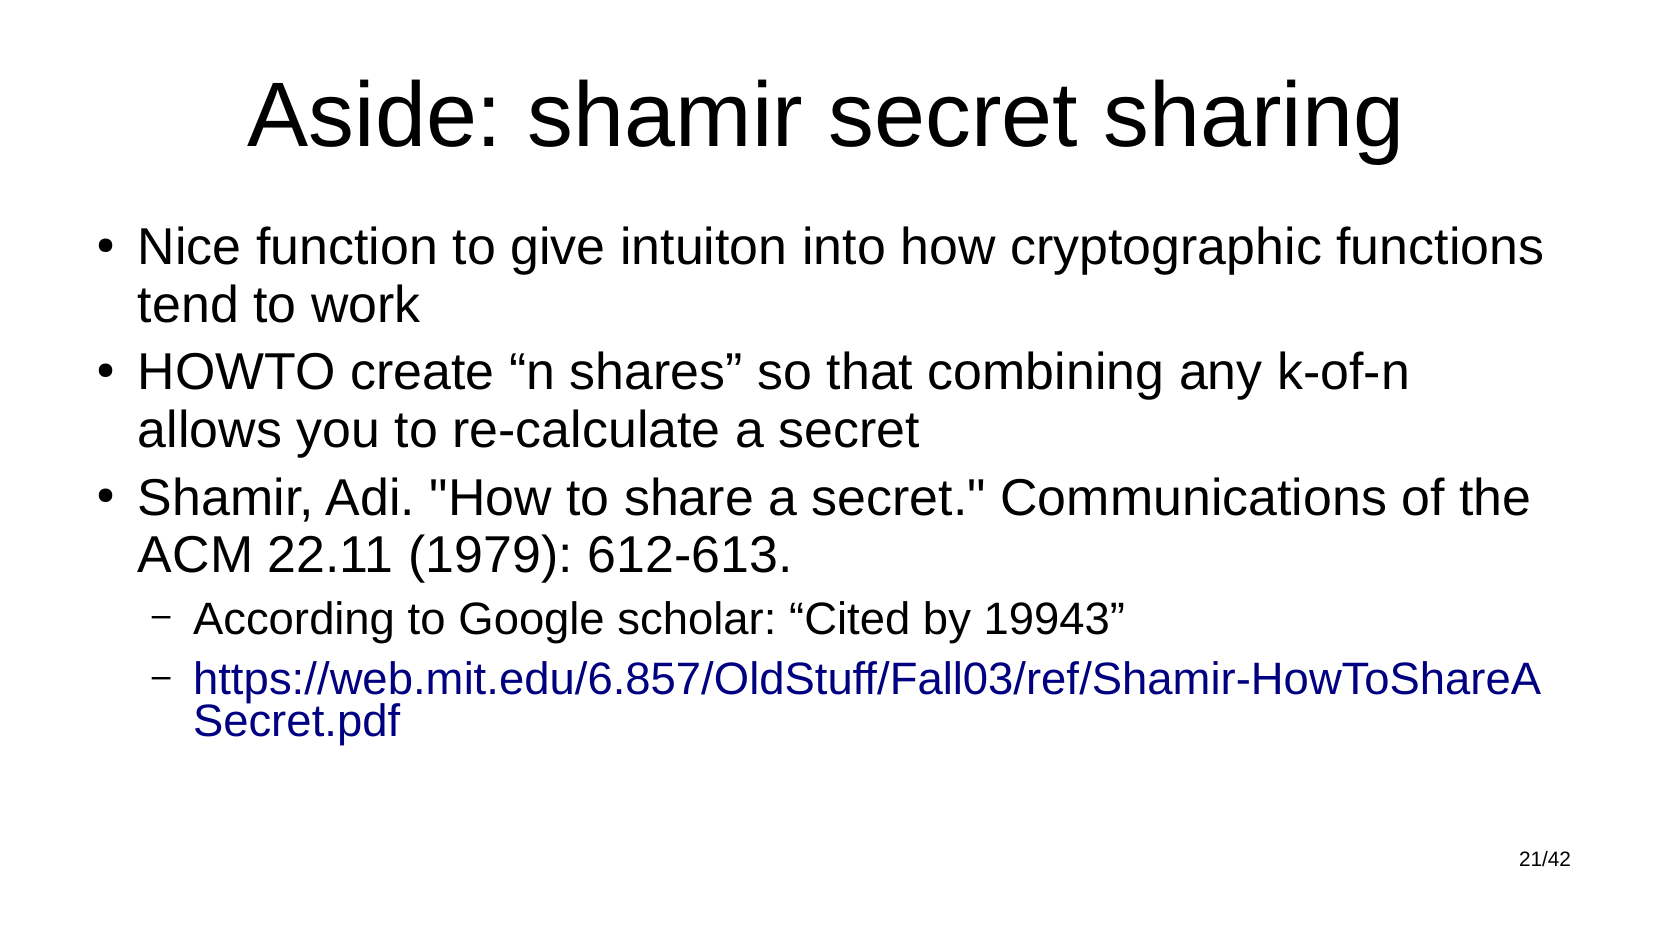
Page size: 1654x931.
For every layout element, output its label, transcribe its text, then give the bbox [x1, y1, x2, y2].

list Nice function to give intuiton into how cryptographic functions tend to work HOWTO create “n shares” so that combining any k-of-n allows you to re-calculate a secret Shamir, Adi. "How to share a secret." Communications of the ACM 22.11 (1979): 612-613. According to Google scholar: “Cited by 19943” https://web.mit.edu/6.857/OldStuff/Fall03/ref/Shamir-HowToShareASecret.pdf [82, 217, 1571, 758]
title Aside: shamir secret sharing [82, 37, 1571, 193]
